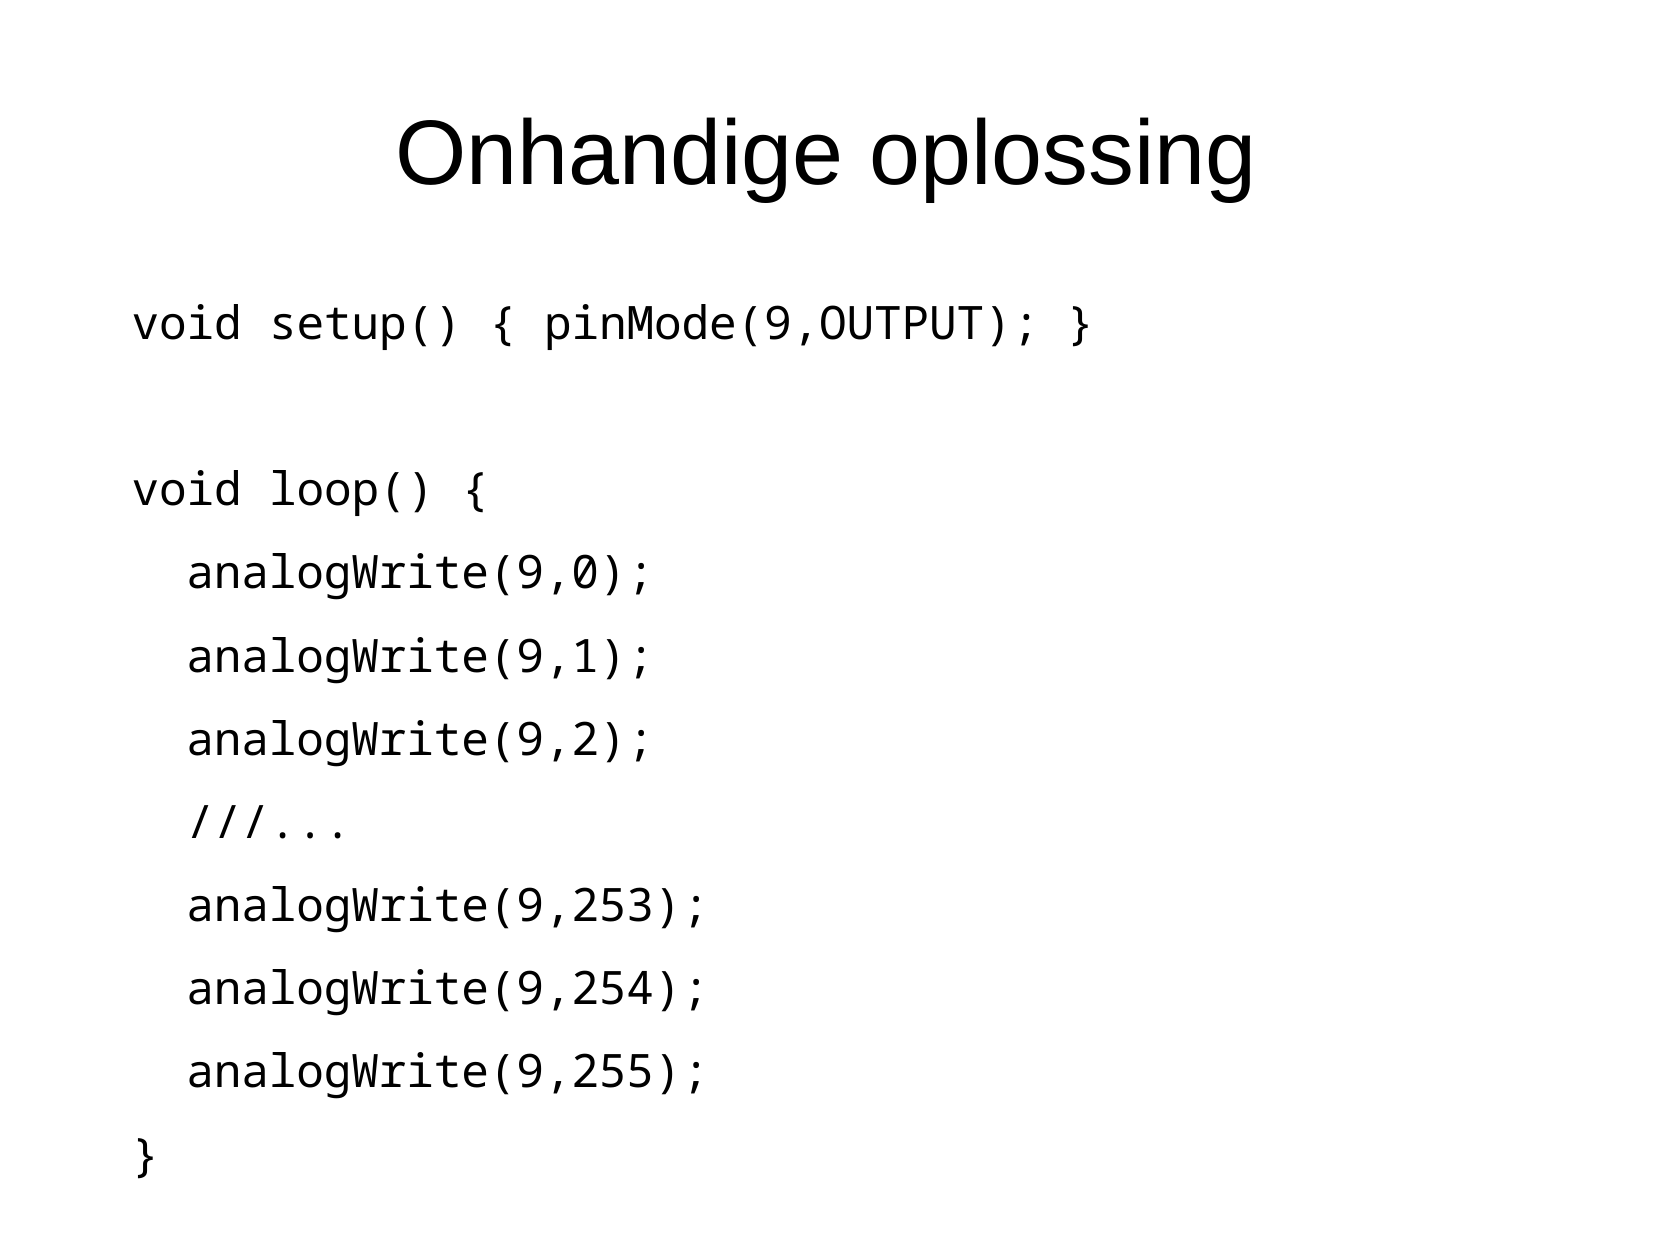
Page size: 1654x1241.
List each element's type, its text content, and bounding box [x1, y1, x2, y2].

list void setup() { pinMode(9,OUTPUT); } void loop() { analogWrite(9,0); analogWrite(9,1); analogWrite(9,2); ///... analogWrite(9,253); analogWrite(9,254); analogWrite(9,255); } [82, 290, 1571, 1186]
title Onhandige oplossing [82, 49, 1571, 257]
